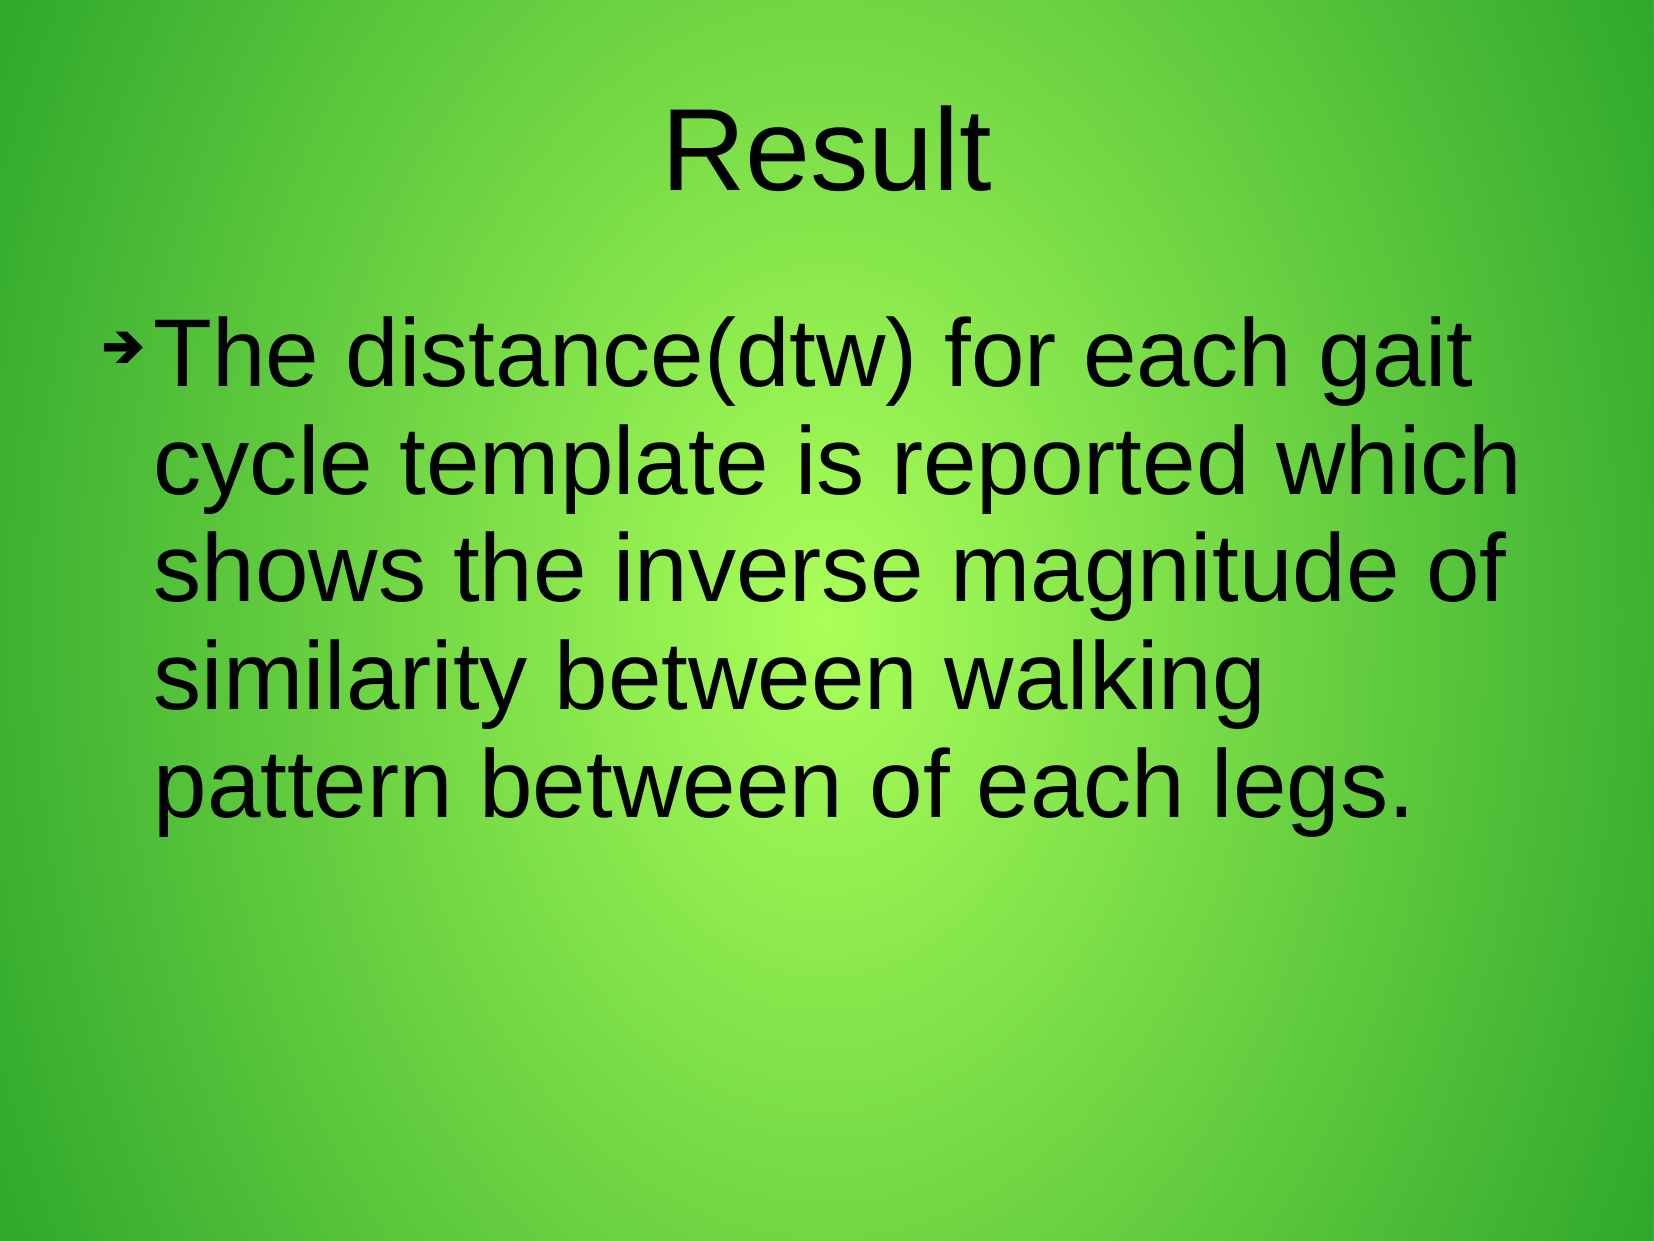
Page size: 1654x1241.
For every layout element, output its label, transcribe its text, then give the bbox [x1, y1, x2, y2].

title Result [82, 47, 1571, 252]
list The distance(dtw) for each gait cycle template is reported which shows the inverse magnitude of similarity between walking pattern between of each legs. [82, 299, 1571, 1019]
